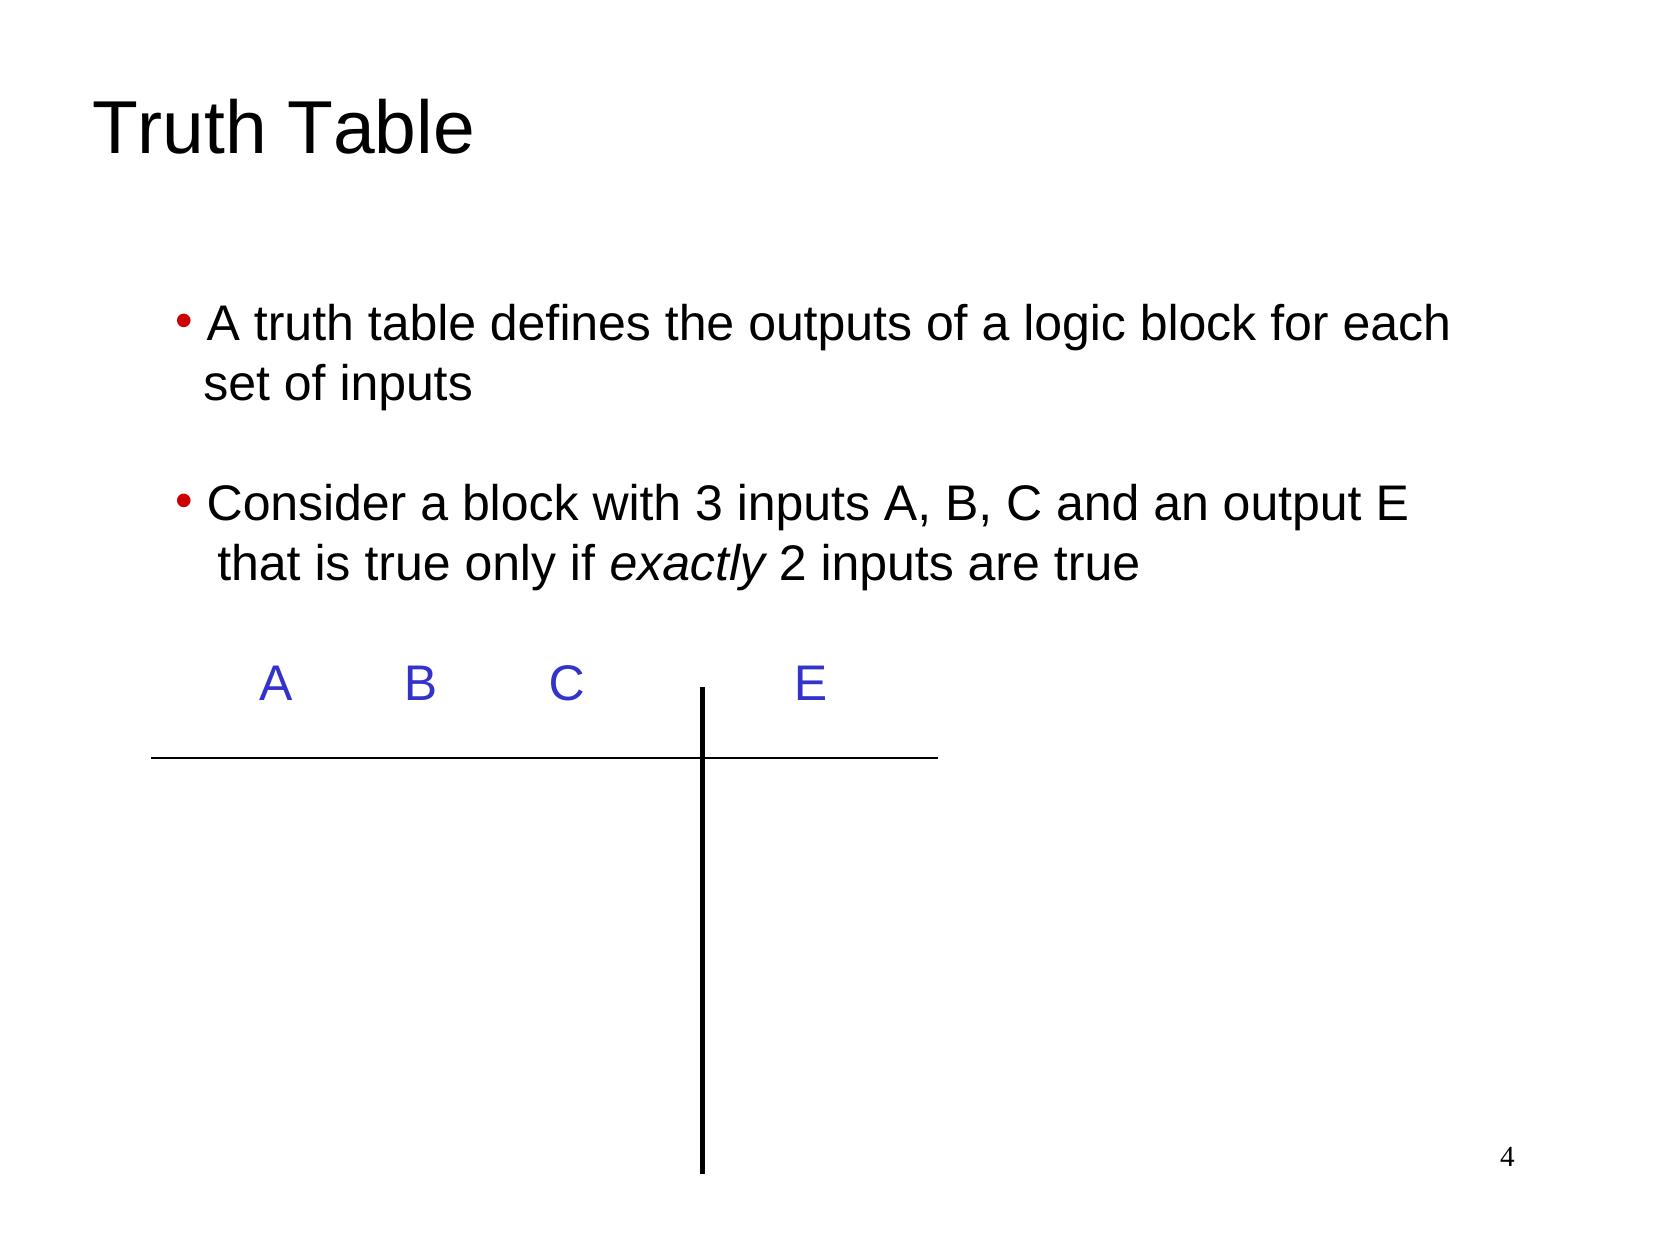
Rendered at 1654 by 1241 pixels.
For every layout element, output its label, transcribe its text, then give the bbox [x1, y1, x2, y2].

text_box <number> [1185, 1129, 1530, 1213]
text_box Truth Table [77, 71, 491, 177]
text_box A truth table defines the outputs of a logic block for each set of inputs Consider a block with 3 inputs A, B, C and an output E that is true only if exactly 2 inputs are true A B C E [160, 282, 1468, 719]
